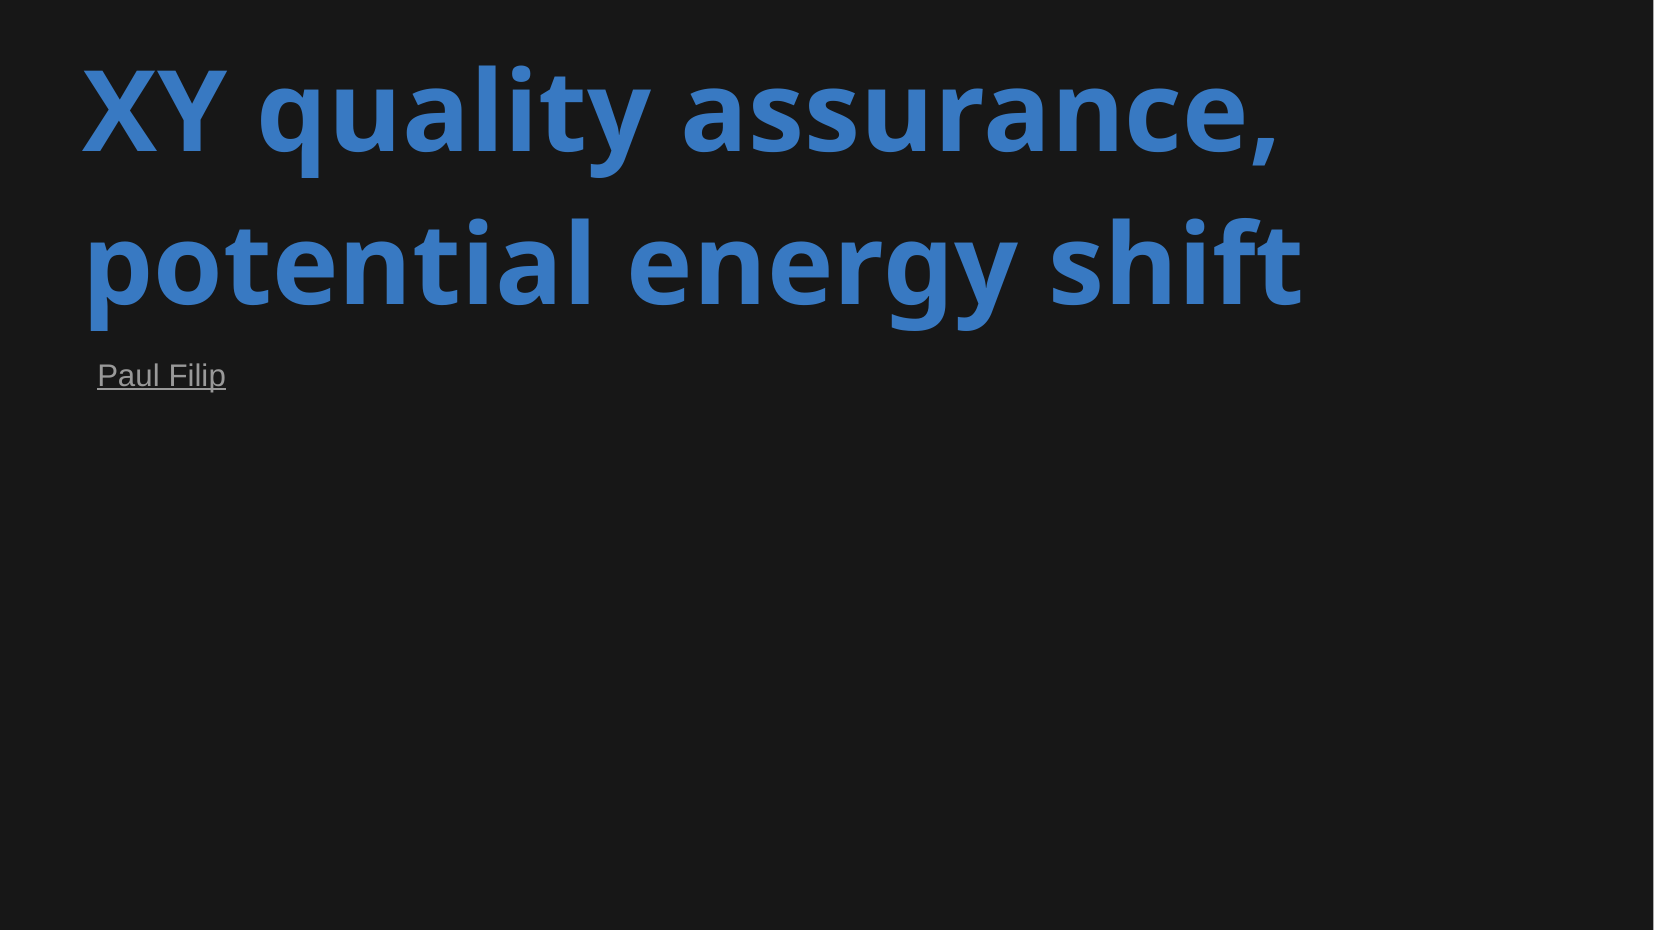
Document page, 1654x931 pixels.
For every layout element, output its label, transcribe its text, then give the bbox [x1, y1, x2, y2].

title XY quality assurance, potential energy shift [82, 44, 1571, 338]
